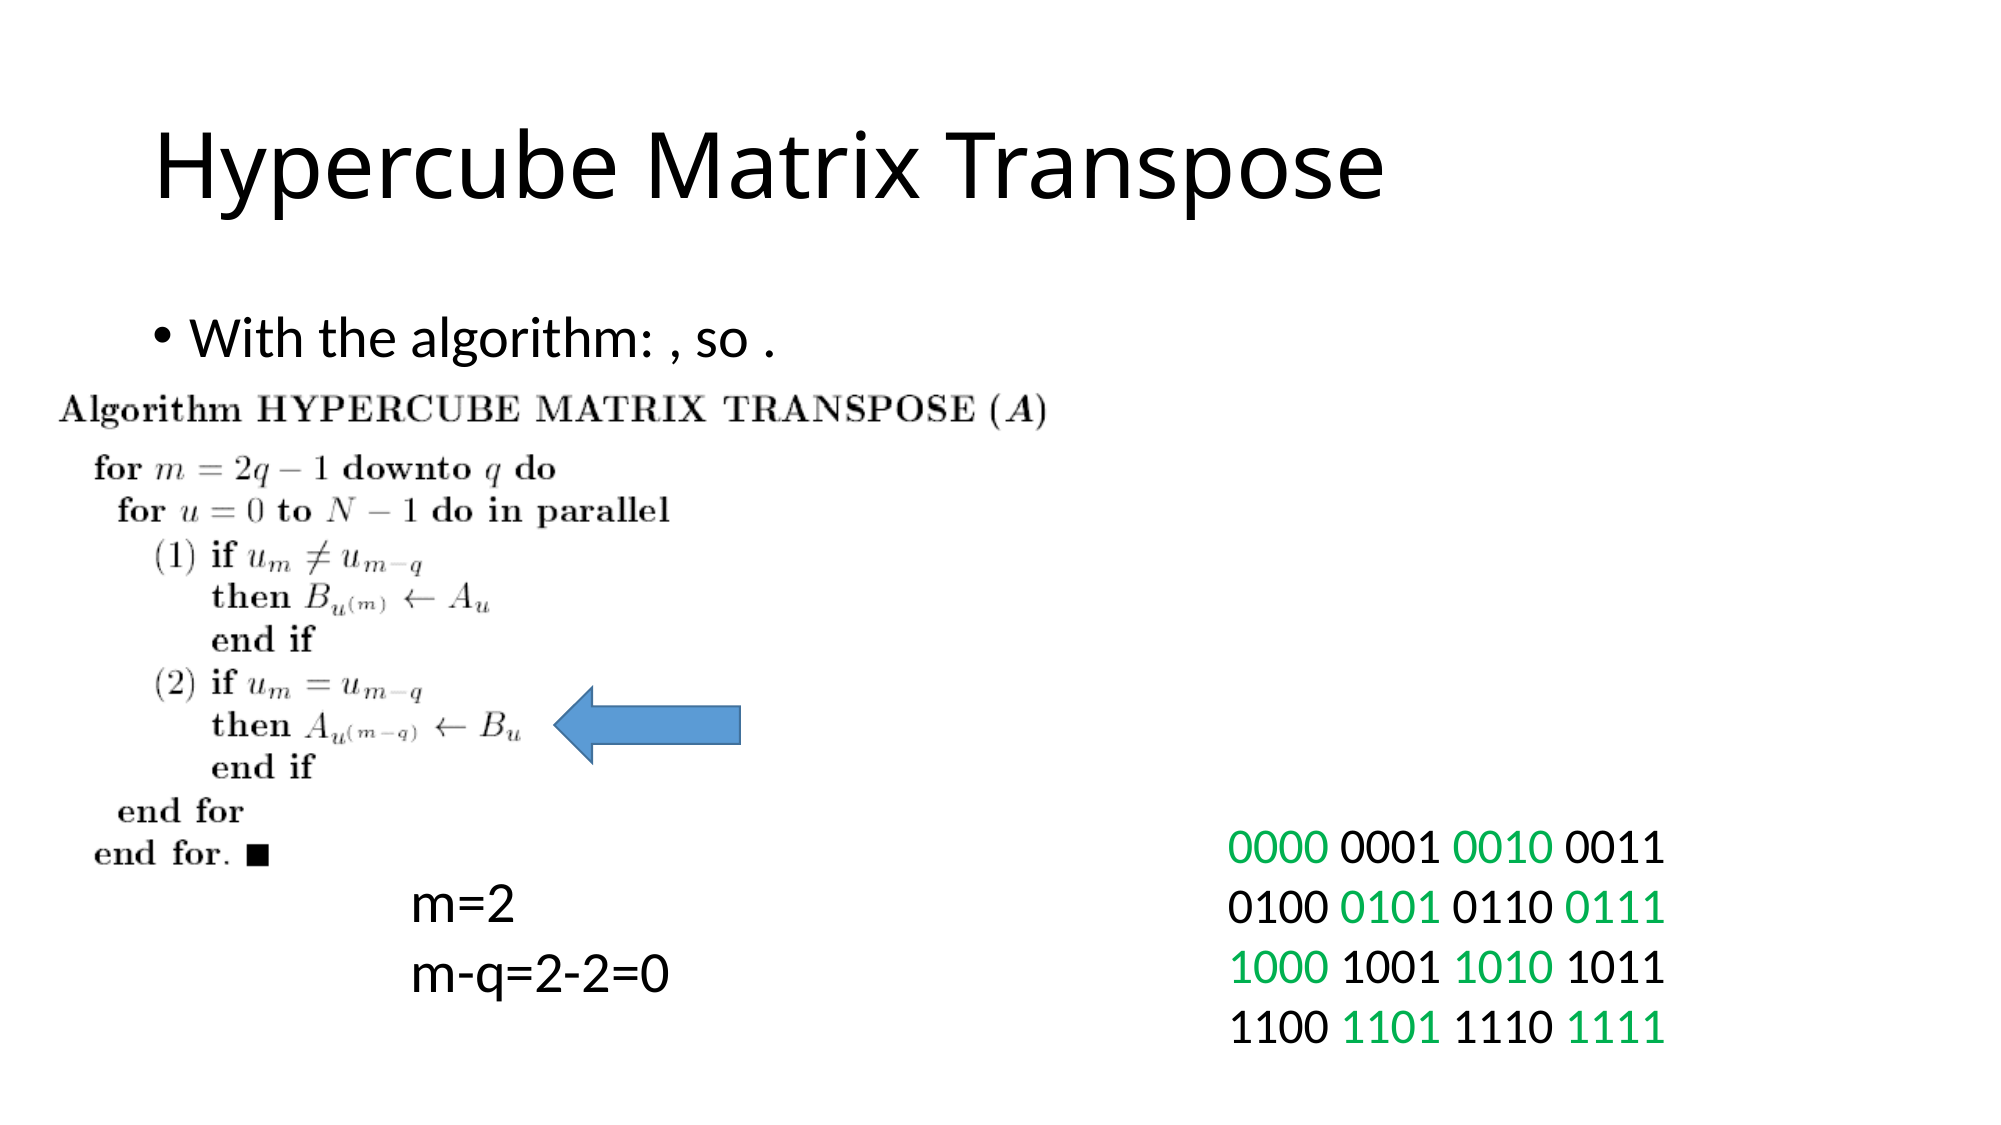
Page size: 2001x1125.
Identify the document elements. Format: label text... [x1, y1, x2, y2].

picture [39, 370, 137, 893]
text_box 0000 0001 0010 0011 0100 0101 0110 0111 1000 1001 1010 1011 1100 1101 1110 1111 [1212, 806, 1686, 1064]
text_box m=2 m-q=2-2=0 [395, 856, 855, 1014]
title Hypercube Matrix Transpose [137, 59, 1863, 278]
text_box [554, 687, 740, 763]
list With the algorithm: , so . [137, 299, 1863, 1014]
